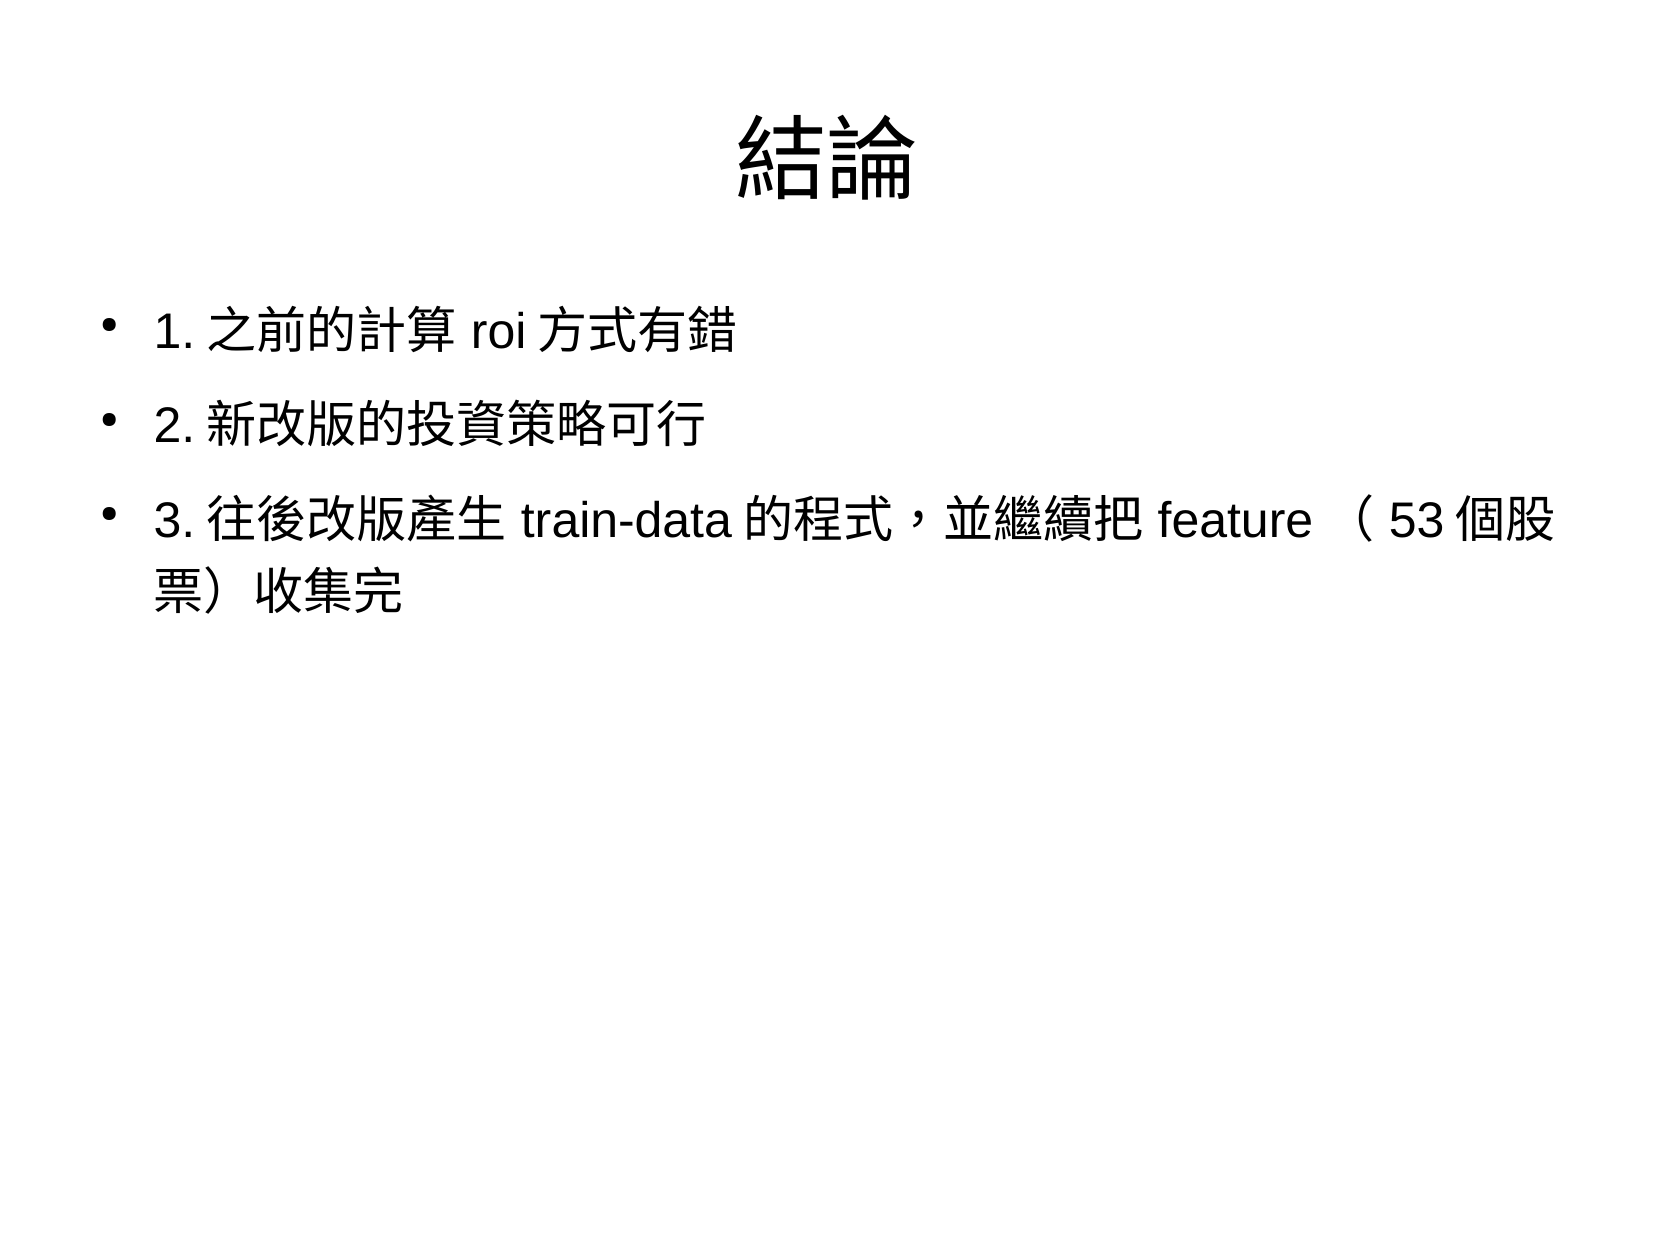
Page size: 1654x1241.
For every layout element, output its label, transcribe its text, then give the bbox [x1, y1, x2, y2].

title 結論 [82, 49, 1571, 257]
list 1.之前的計算roi方式有錯 2.新改版的投資策略可行 3.往後改版產生train-data的程式，並繼續把feature（53個股票）收集完 [82, 290, 1571, 1010]
